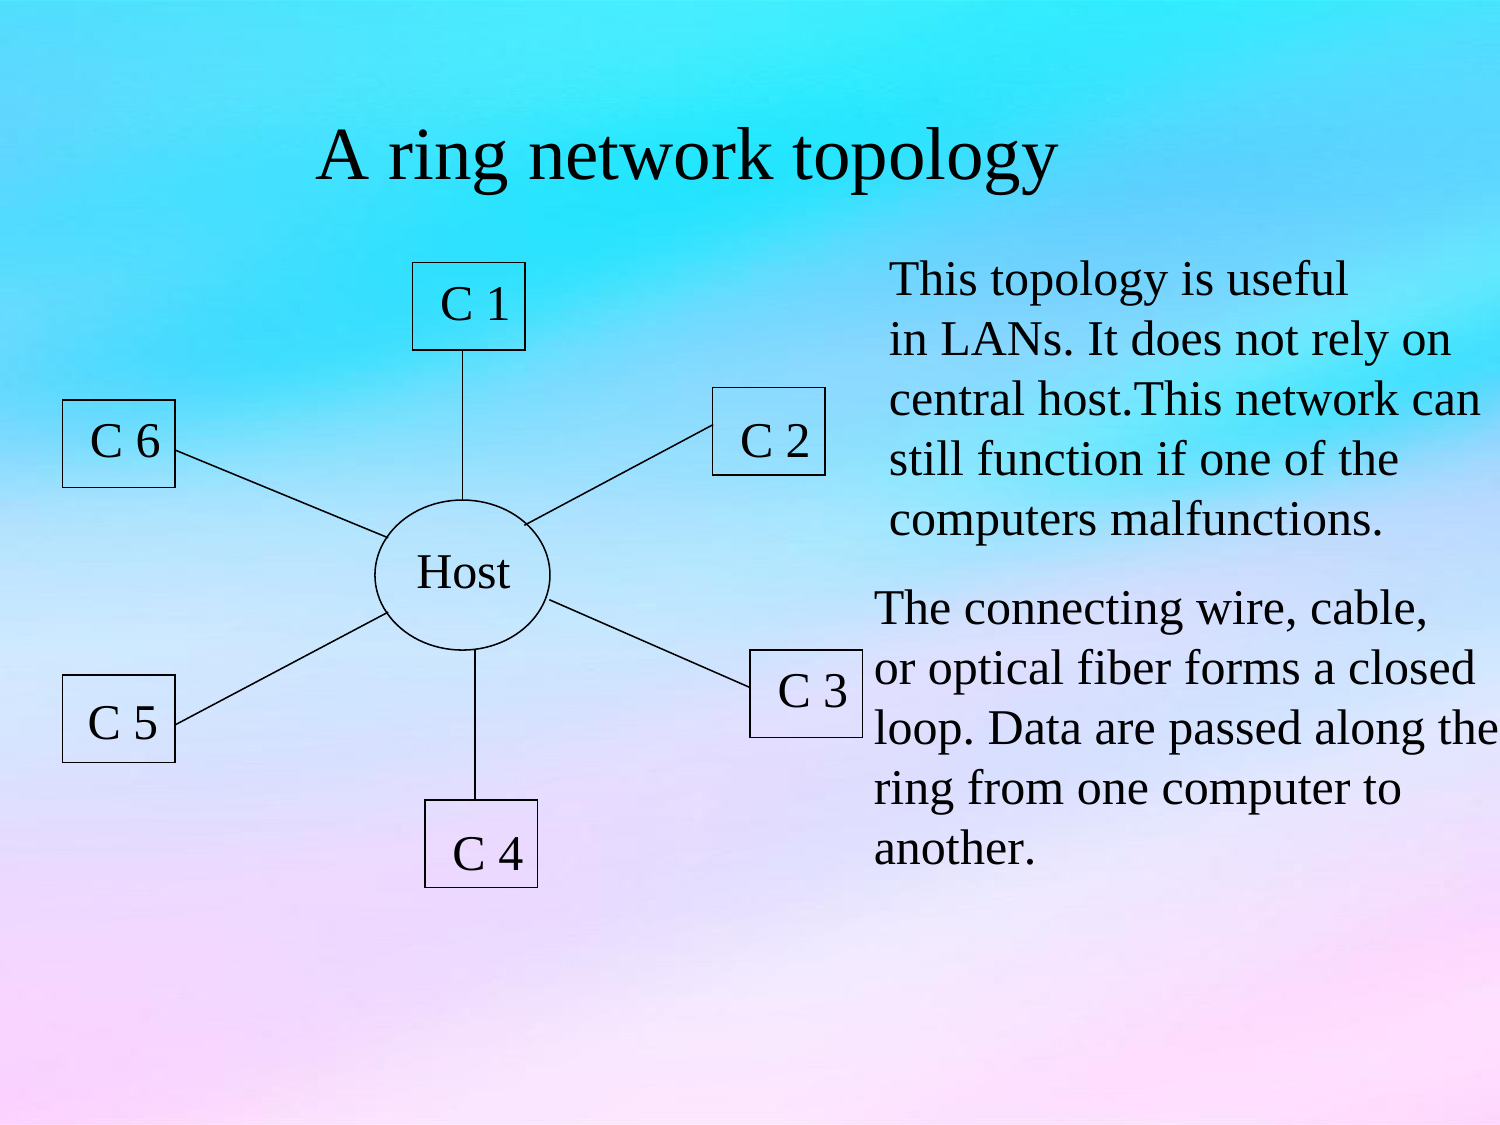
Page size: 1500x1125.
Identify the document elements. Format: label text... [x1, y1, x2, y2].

text_box Host [401, 531, 526, 607]
title A ring network topology [264, 114, 1111, 186]
text_box C 1 [425, 262, 526, 338]
text_box C 2 [725, 399, 826, 476]
text_box C 3 [762, 649, 858, 726]
text_box C 4 [437, 812, 539, 888]
text_box This topology is useful in LANs. It does not rely on central host.This network can still function if one of the computers malfunctions. [874, 237, 1497, 553]
text_box The connecting wire, cable, or optical fiber forms a closed loop. Data are passed along the ring from one computer to another. [858, 566, 1500, 883]
picture [0, 0, 1500, 1125]
picture [751, 651, 858, 737]
text_box C 6 [74, 399, 177, 476]
text_box C 5 [72, 681, 174, 758]
